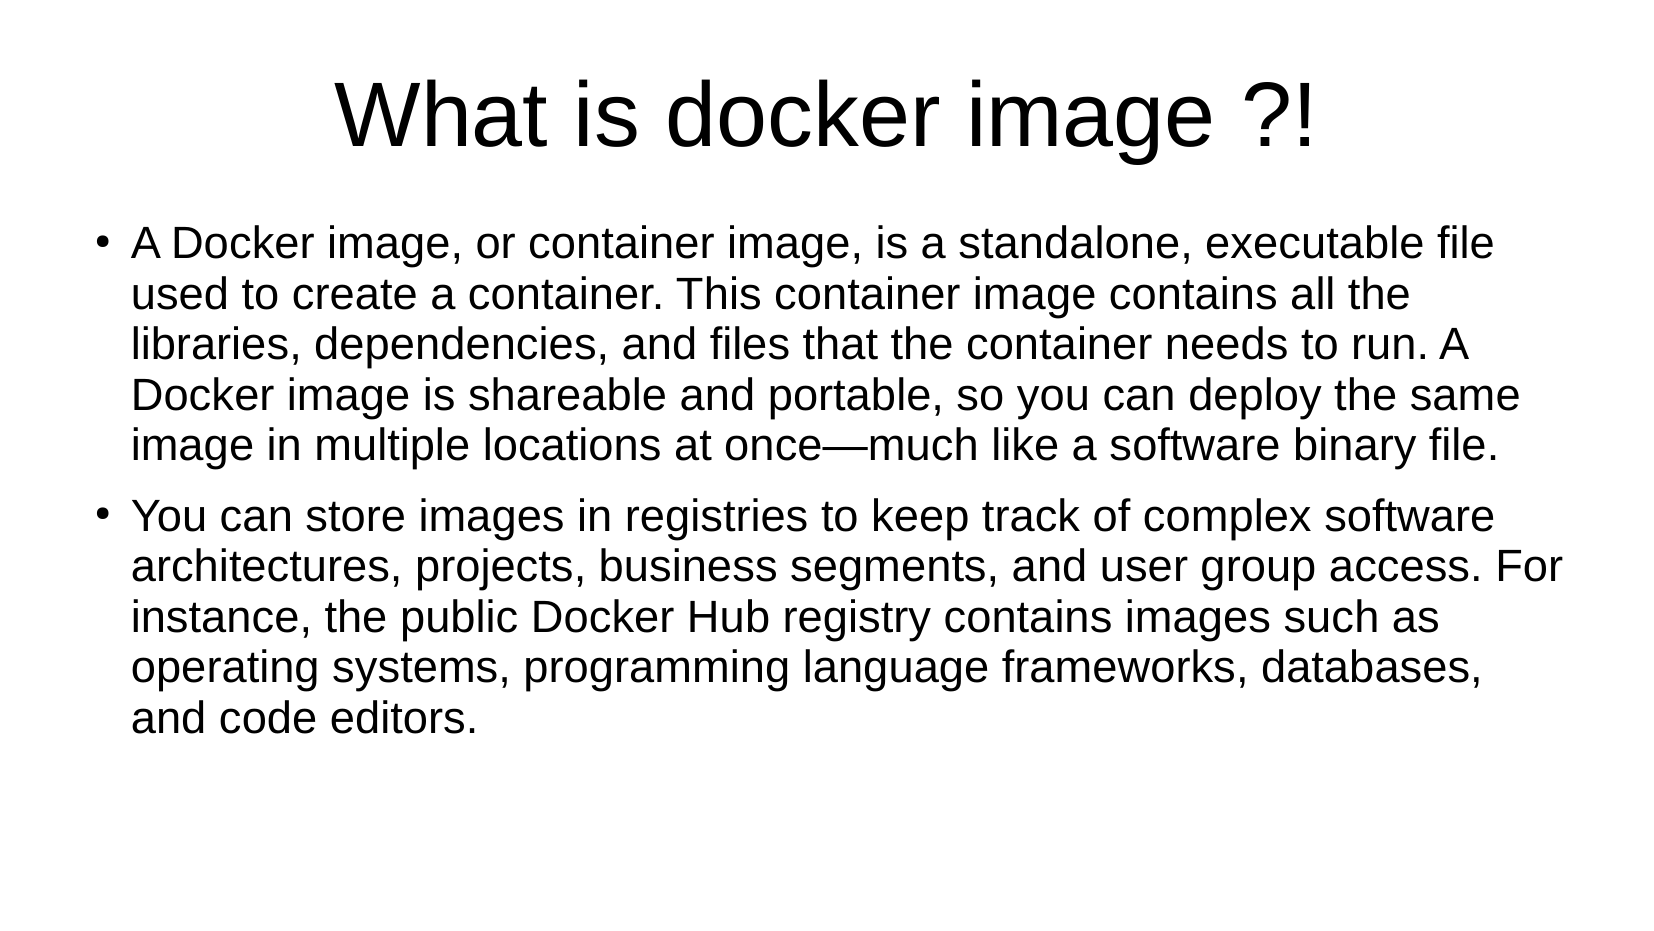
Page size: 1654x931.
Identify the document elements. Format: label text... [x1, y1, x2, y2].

list A Docker image, or container image, is a standalone, executable file used to create a container. This container image contains all the libraries, dependencies, and files that the container needs to run. A Docker image is shareable and portable, so you can deploy the same image in multiple locations at once—much like a software binary file. You can store images in registries to keep track of complex software architectures, projects, business segments, and user group access. For instance, the public Docker Hub registry contains images such as operating systems, programming language frameworks, databases, and code editors. [82, 217, 1571, 758]
title What is docker image ?! [82, 37, 1571, 193]
